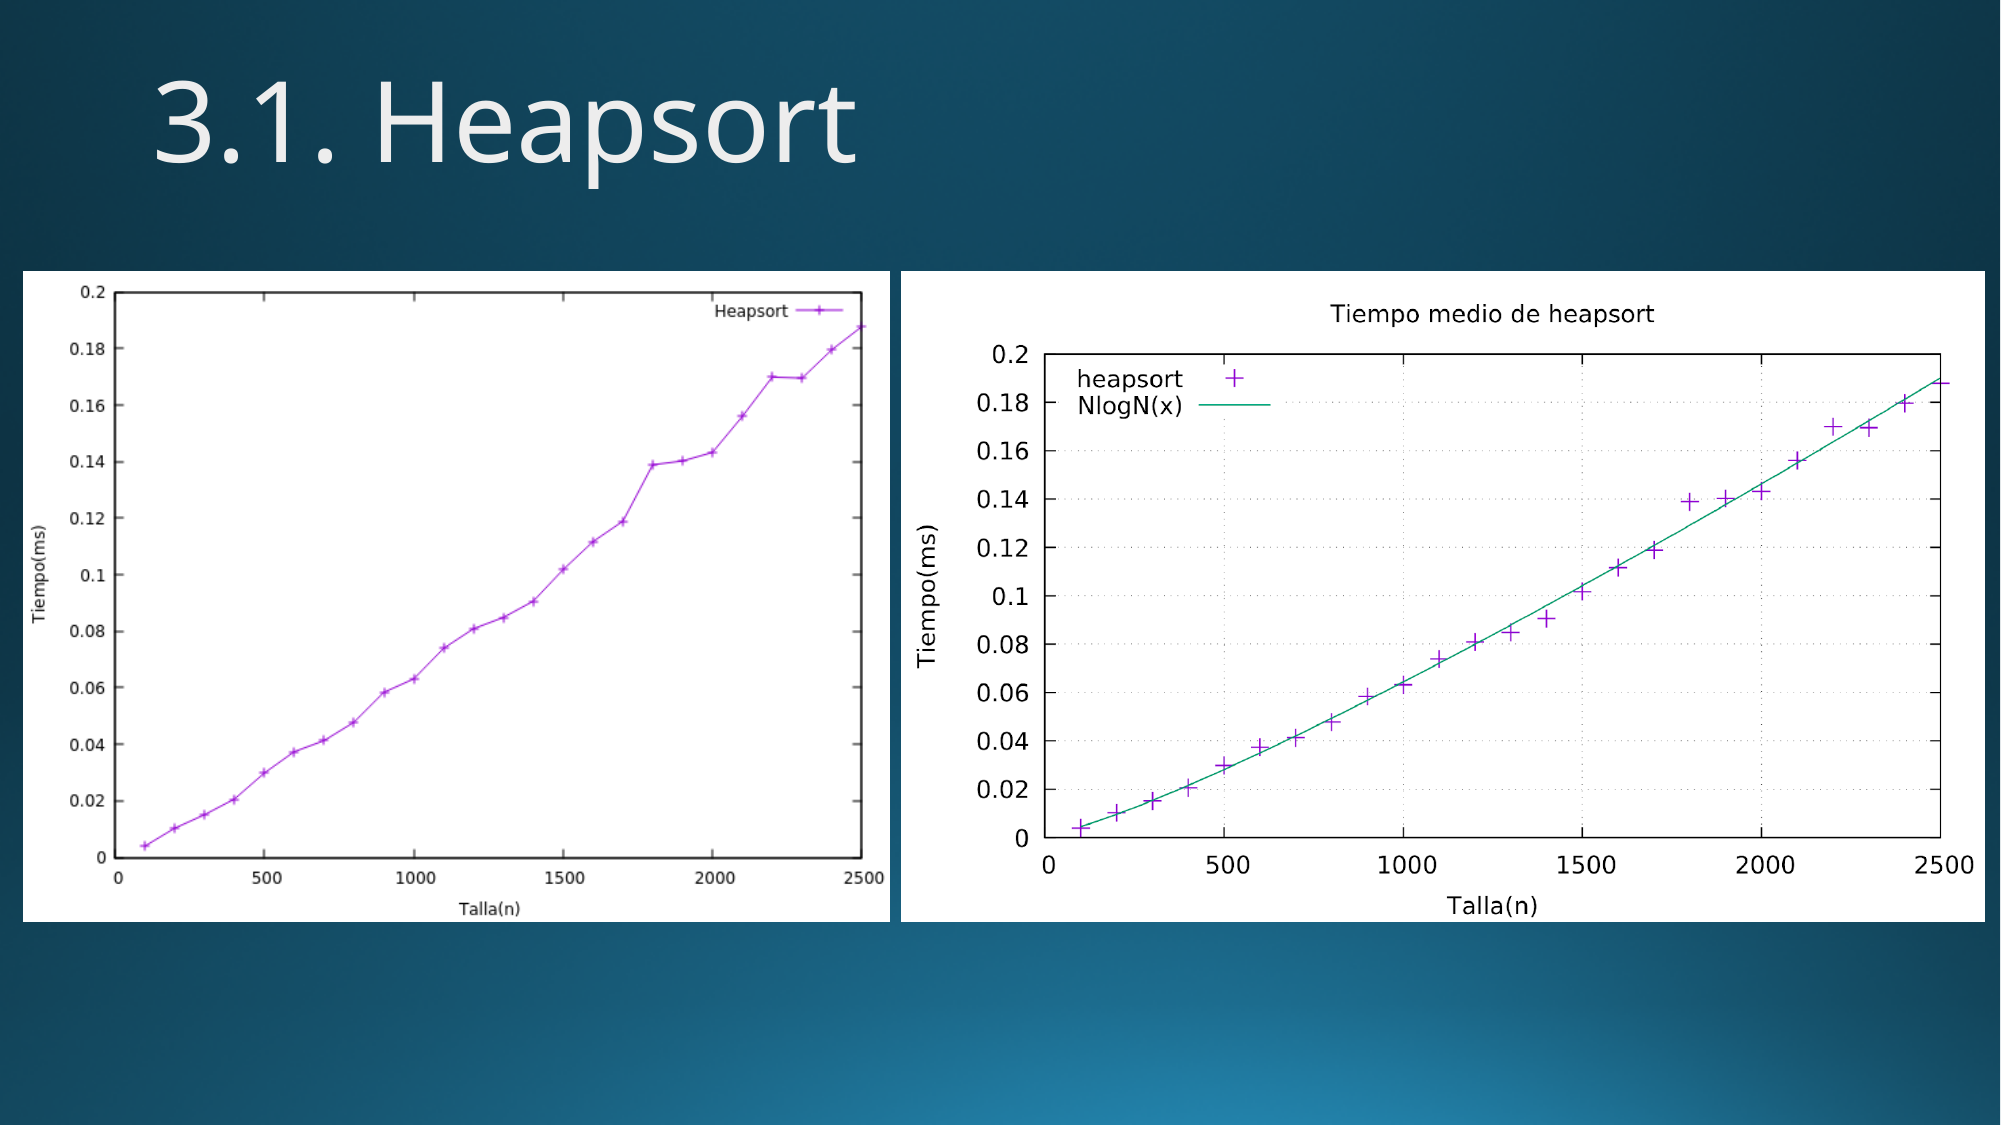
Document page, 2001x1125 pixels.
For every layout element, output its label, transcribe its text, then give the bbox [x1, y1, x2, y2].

text_box 3.1. Heapsort [137, 17, 1863, 235]
picture [0, 0, 2001, 1125]
table_header [137, 190, 1471, 510]
